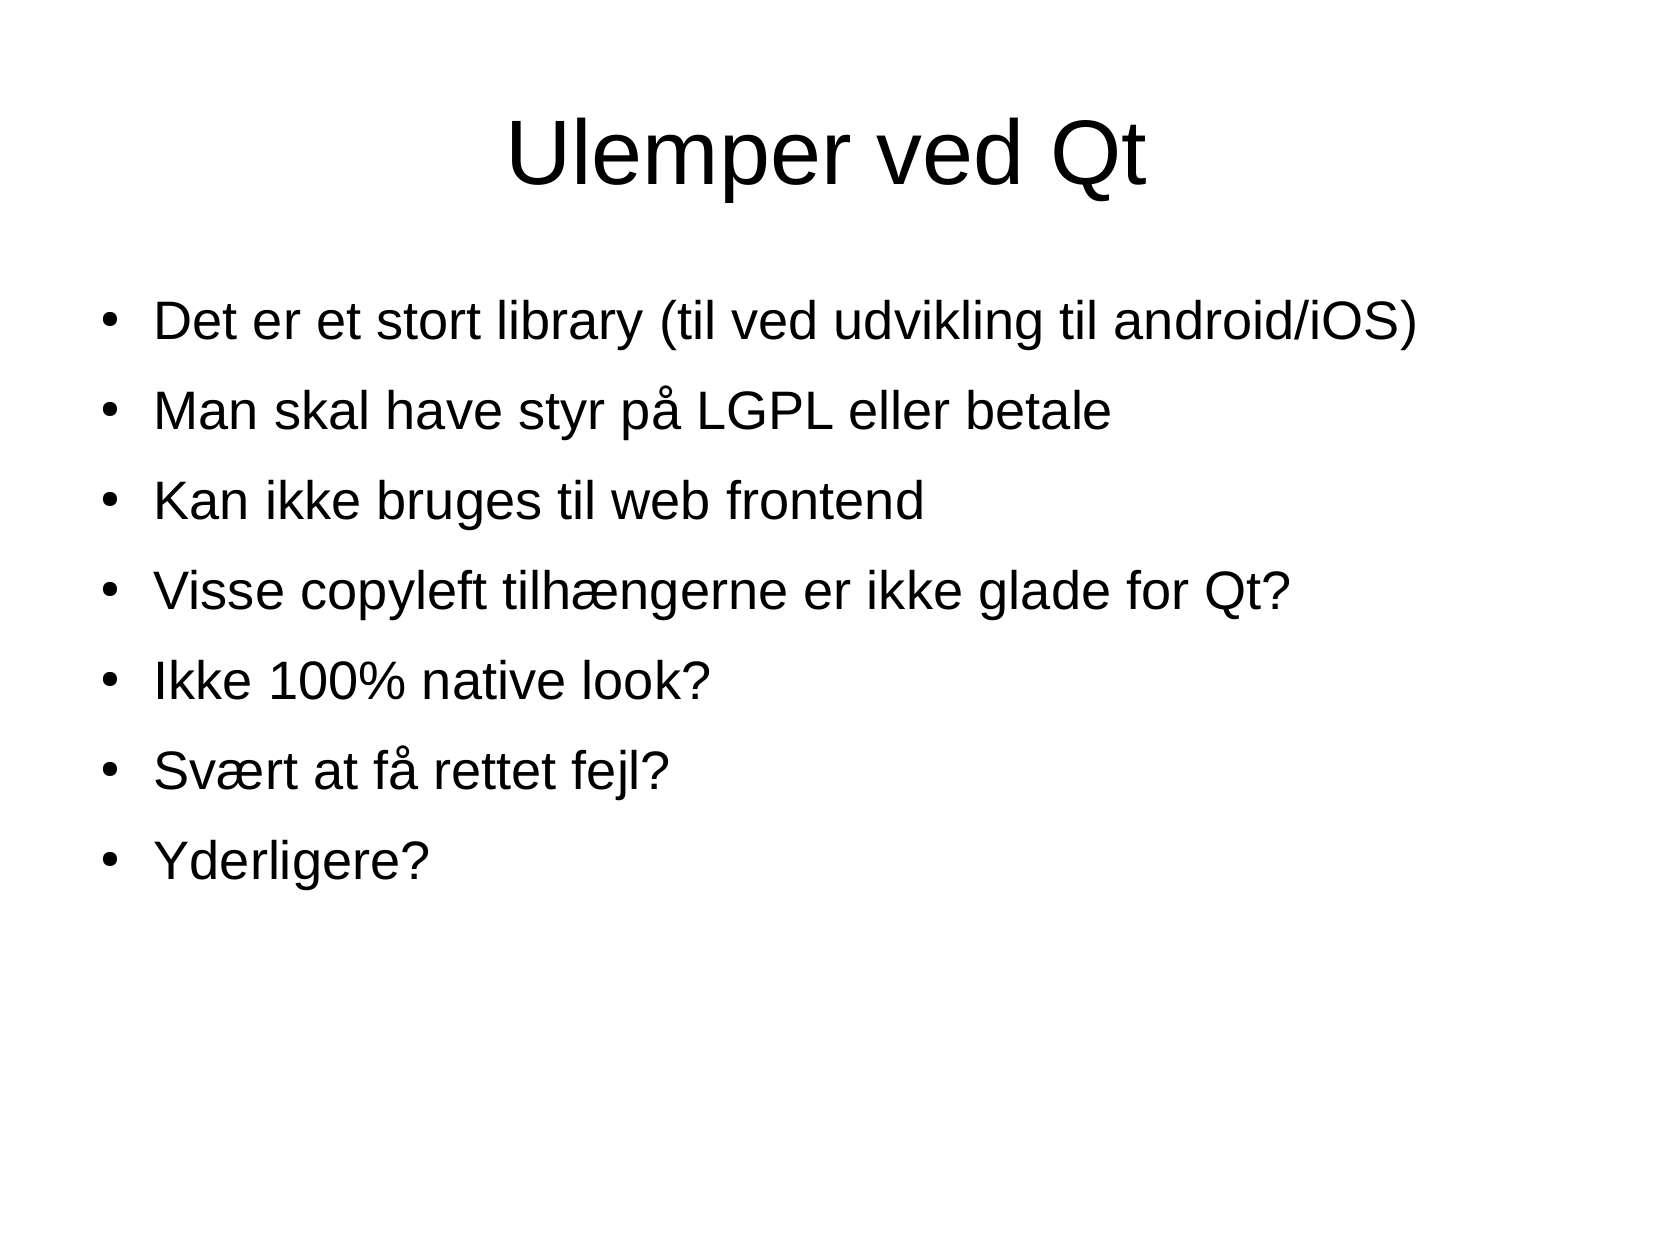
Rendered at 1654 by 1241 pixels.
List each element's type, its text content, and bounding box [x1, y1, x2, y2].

list Det er et stort library (til ved udvikling til android/iOS) Man skal have styr på LGPL eller betale Kan ikke bruges til web frontend Visse copyleft tilhængerne er ikke glade for Qt? Ikke 100% native look? Svært at få rettet fejl? Yderligere? [82, 290, 1571, 1010]
title Ulemper ved Qt [82, 49, 1571, 257]
